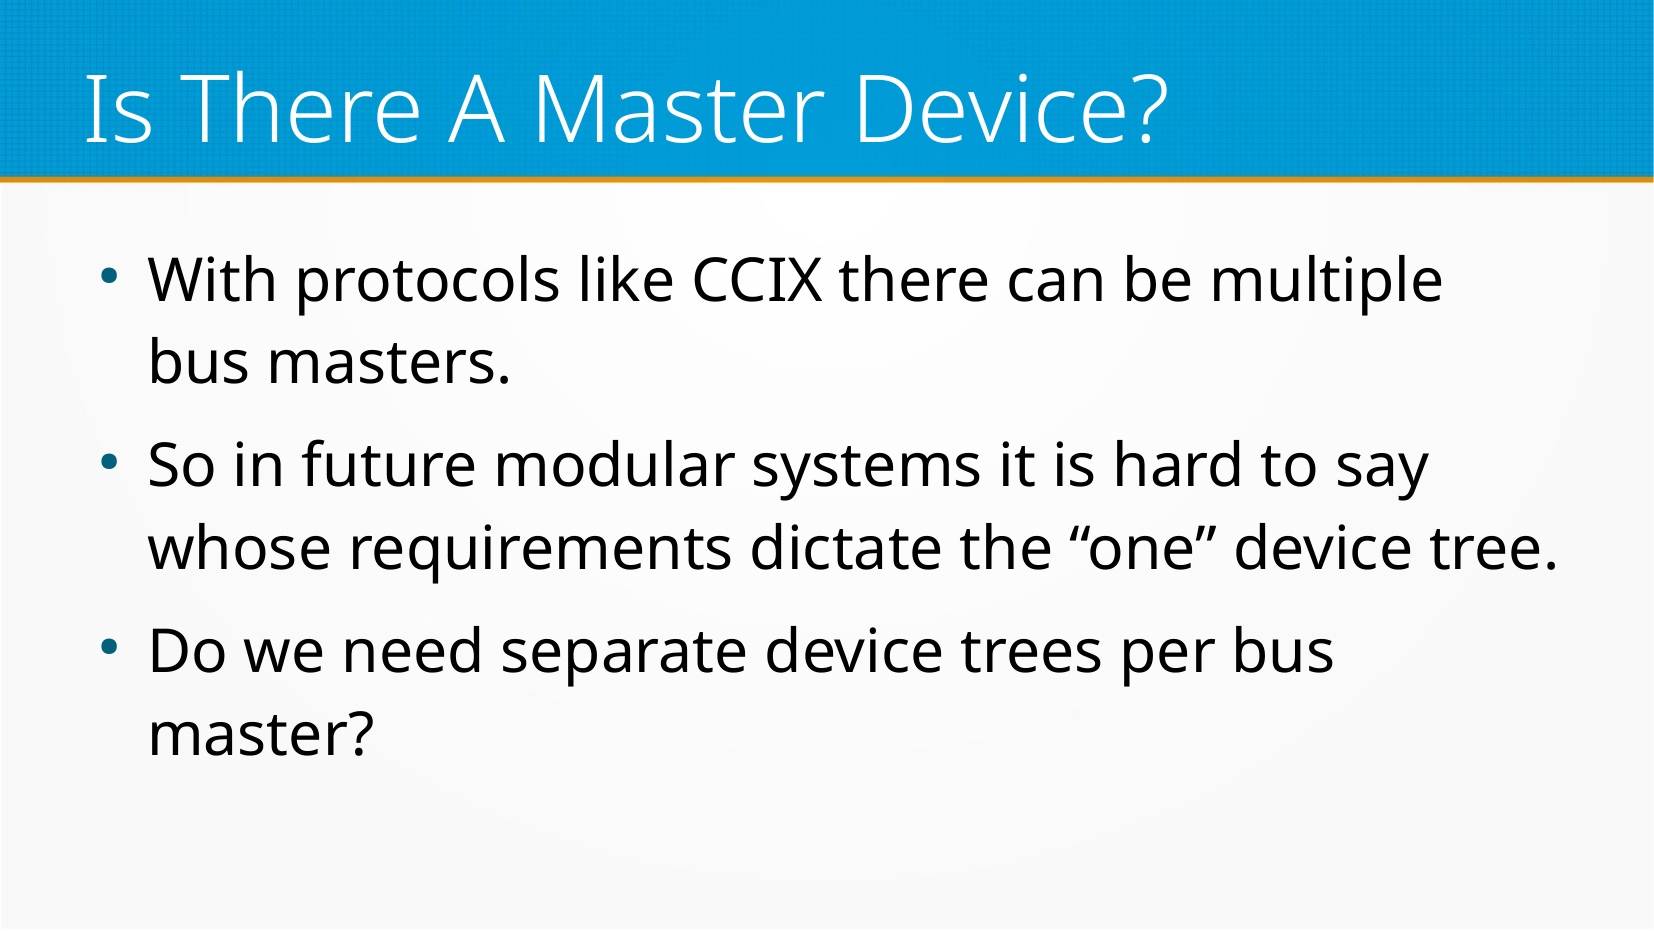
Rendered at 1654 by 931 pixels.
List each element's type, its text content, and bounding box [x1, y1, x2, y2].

list With protocols like CCIX there can be multiple bus masters. So in future modular systems it is hard to say whose requirements dictate the “one” device tree. Do we need separate device trees per bus master? [82, 236, 1563, 811]
picture [0, 175, 1654, 931]
title Is There A Master Device? [82, 14, 1571, 171]
